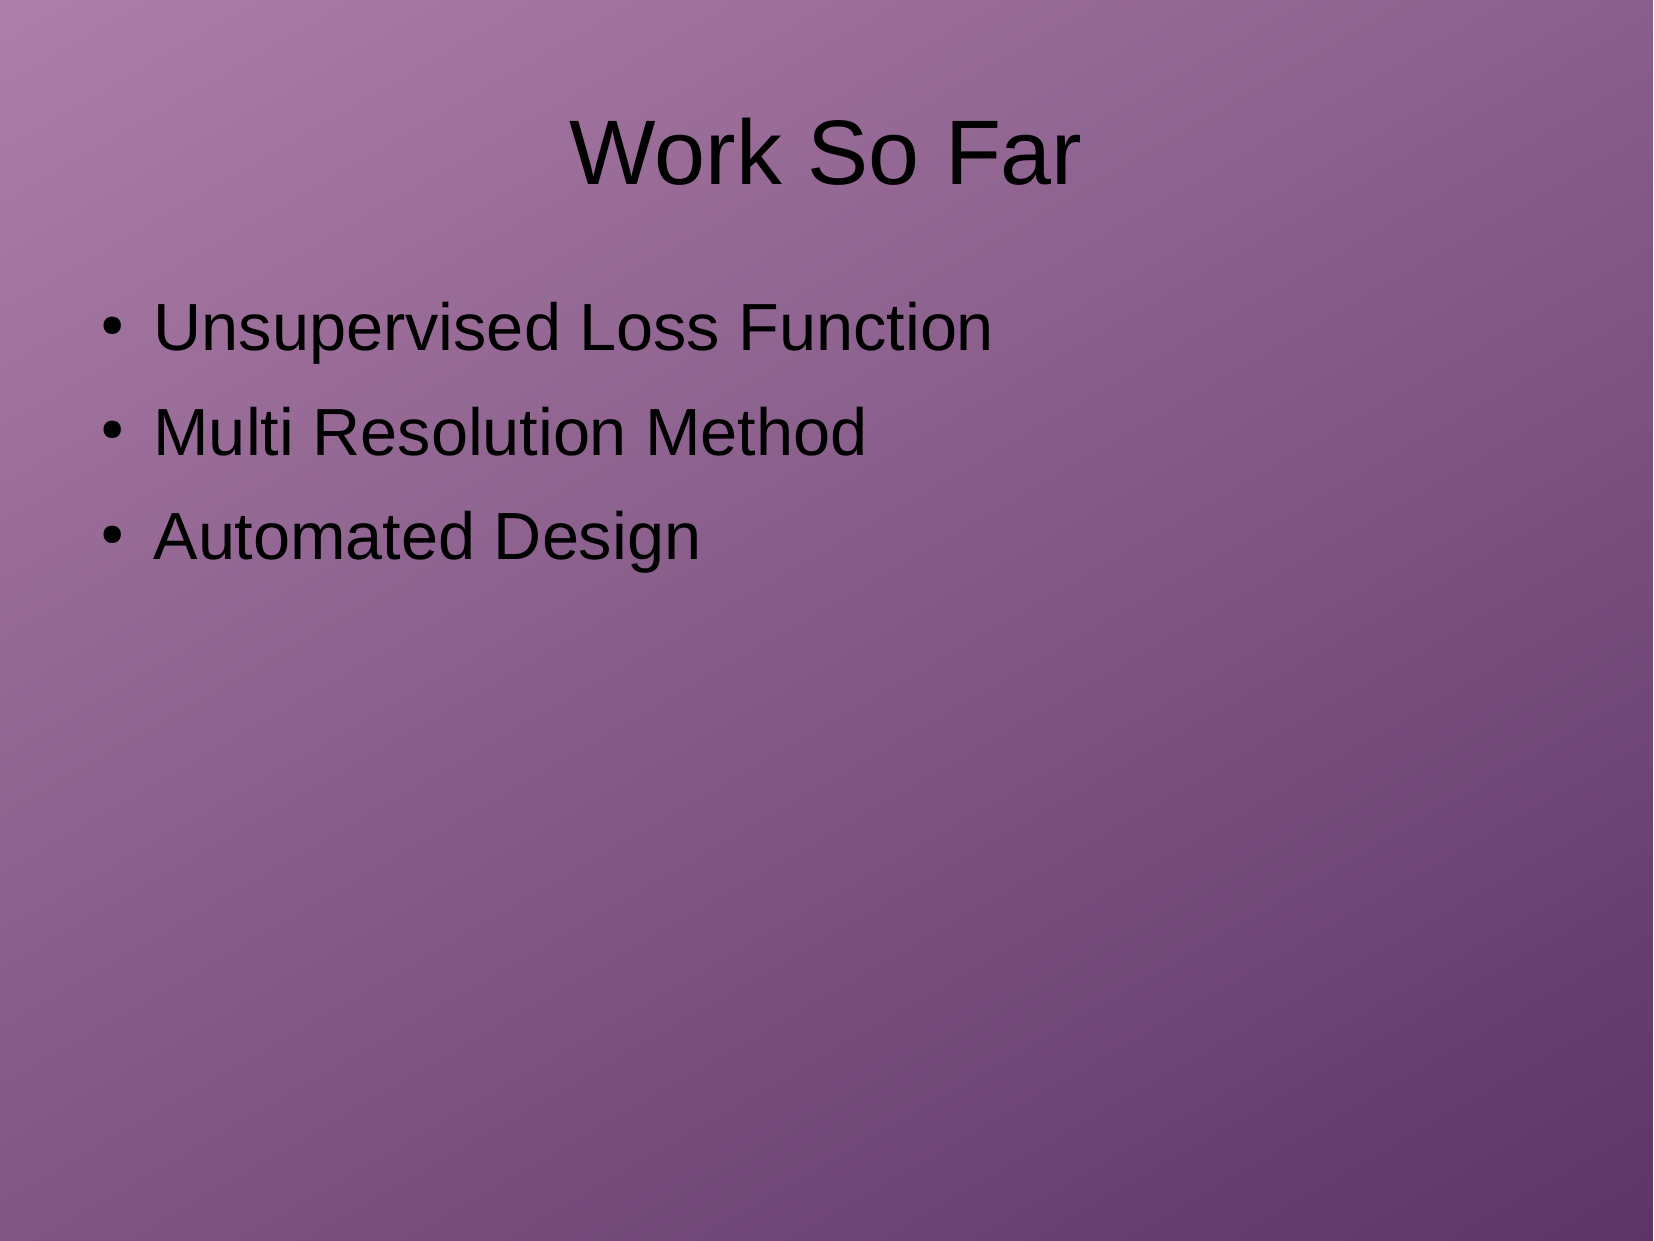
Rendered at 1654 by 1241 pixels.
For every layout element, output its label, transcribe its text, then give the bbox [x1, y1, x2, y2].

list Unsupervised Loss Function Multi Resolution Method Automated Design [82, 290, 1571, 1010]
title Work So Far [82, 49, 1571, 257]
